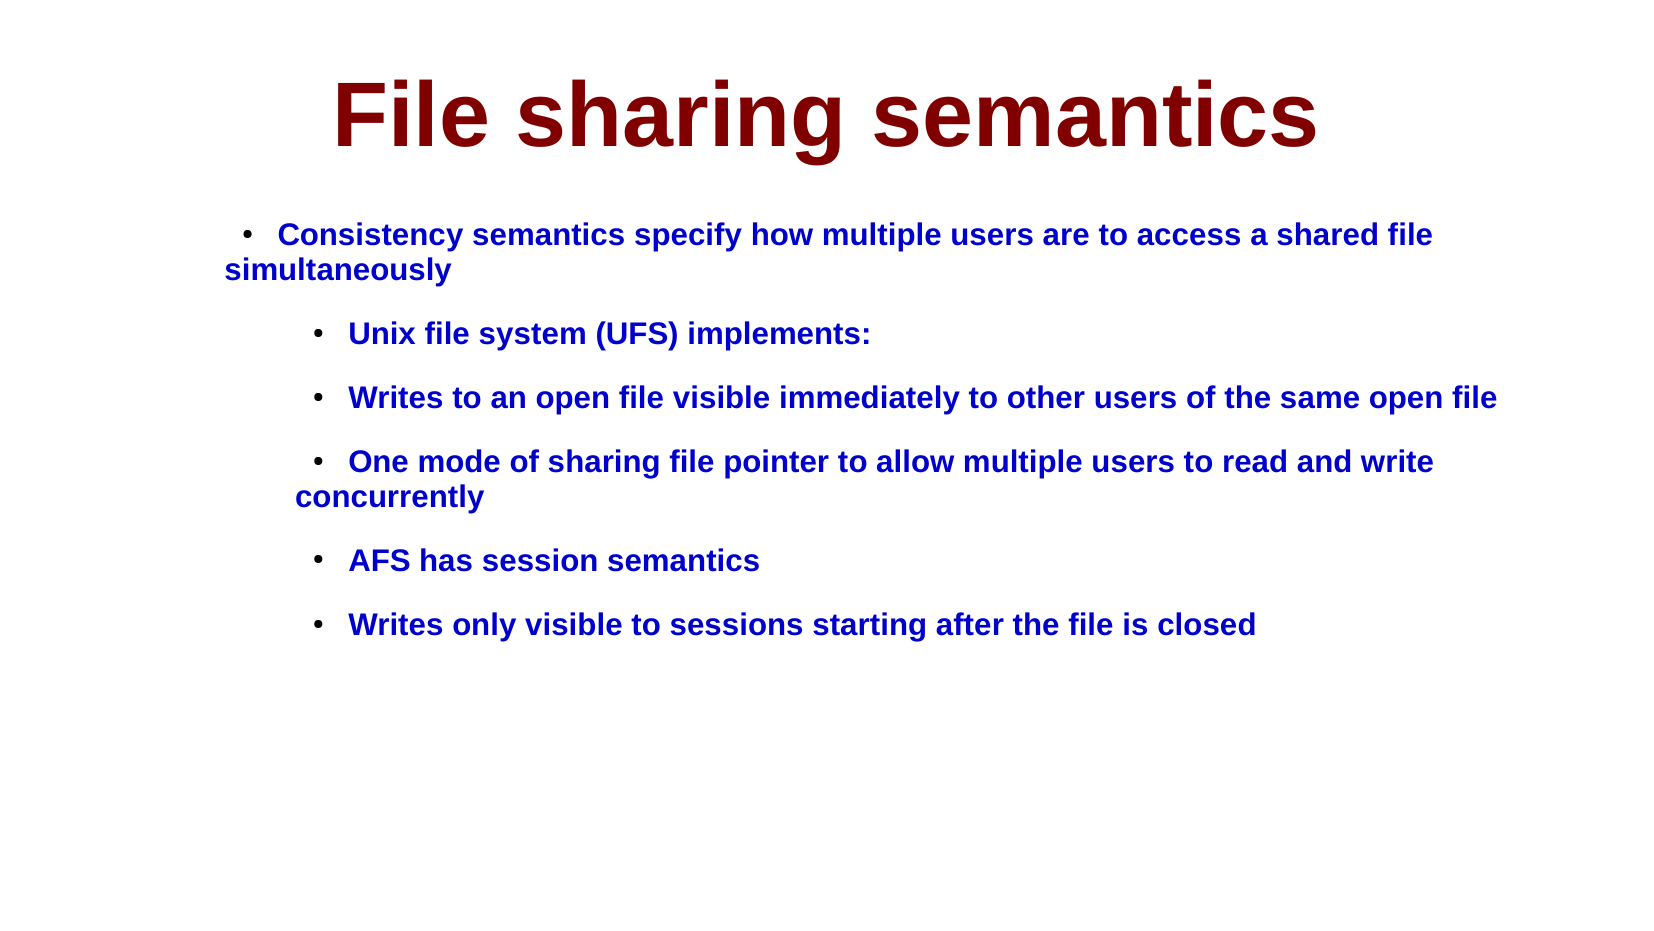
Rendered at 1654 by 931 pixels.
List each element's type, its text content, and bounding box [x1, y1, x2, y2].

list Consistency semantics specify how multiple users are to access a shared file simultaneously Unix file system (UFS) implements: Writes to an open file visible immediately to other users of the same open file One mode of sharing file pointer to allow multiple users to read and write concurrently AFS has session semantics Writes only visible to sessions starting after the file is closed [82, 217, 1571, 757]
title File sharing semantics [82, 37, 1571, 193]
